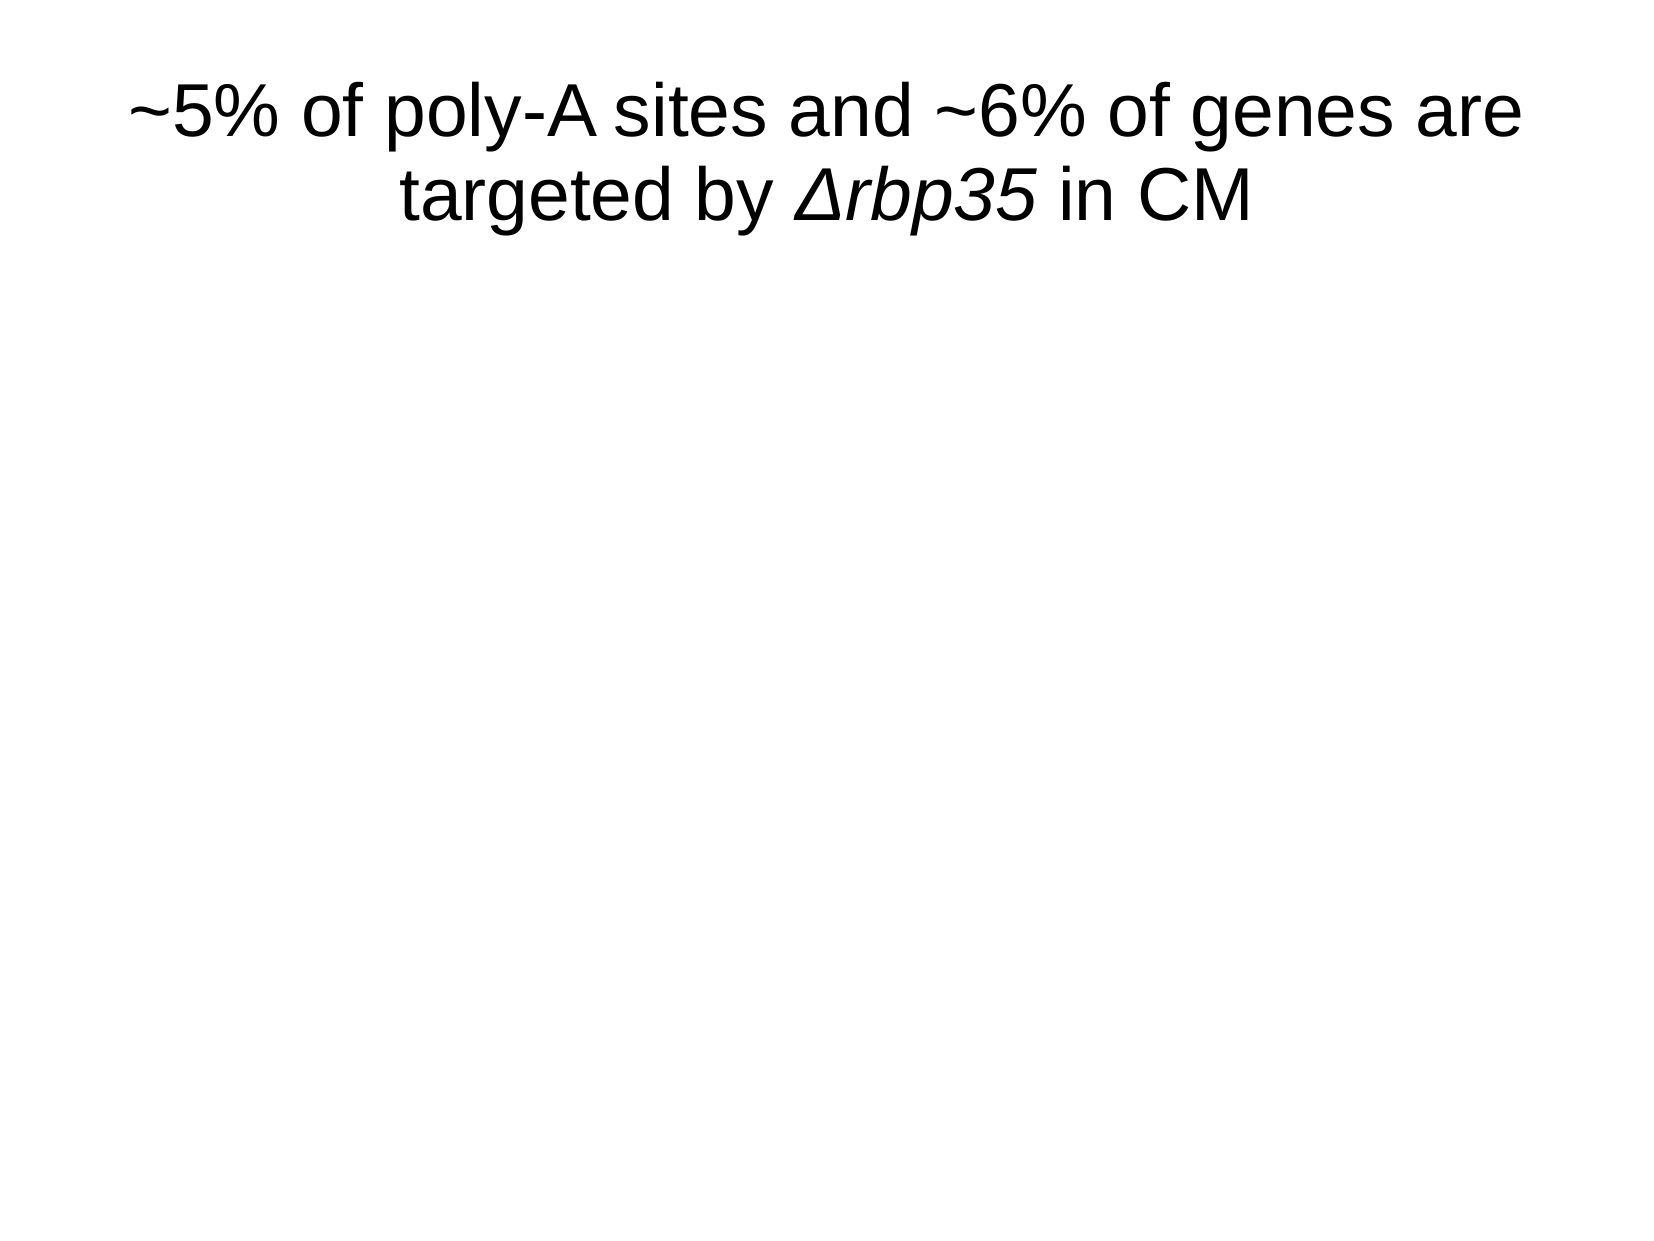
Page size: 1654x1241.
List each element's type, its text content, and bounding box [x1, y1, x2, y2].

title ~5% of poly-A sites and ~6% of genes are targeted by Δrbp35 in CM [82, 49, 1571, 257]
